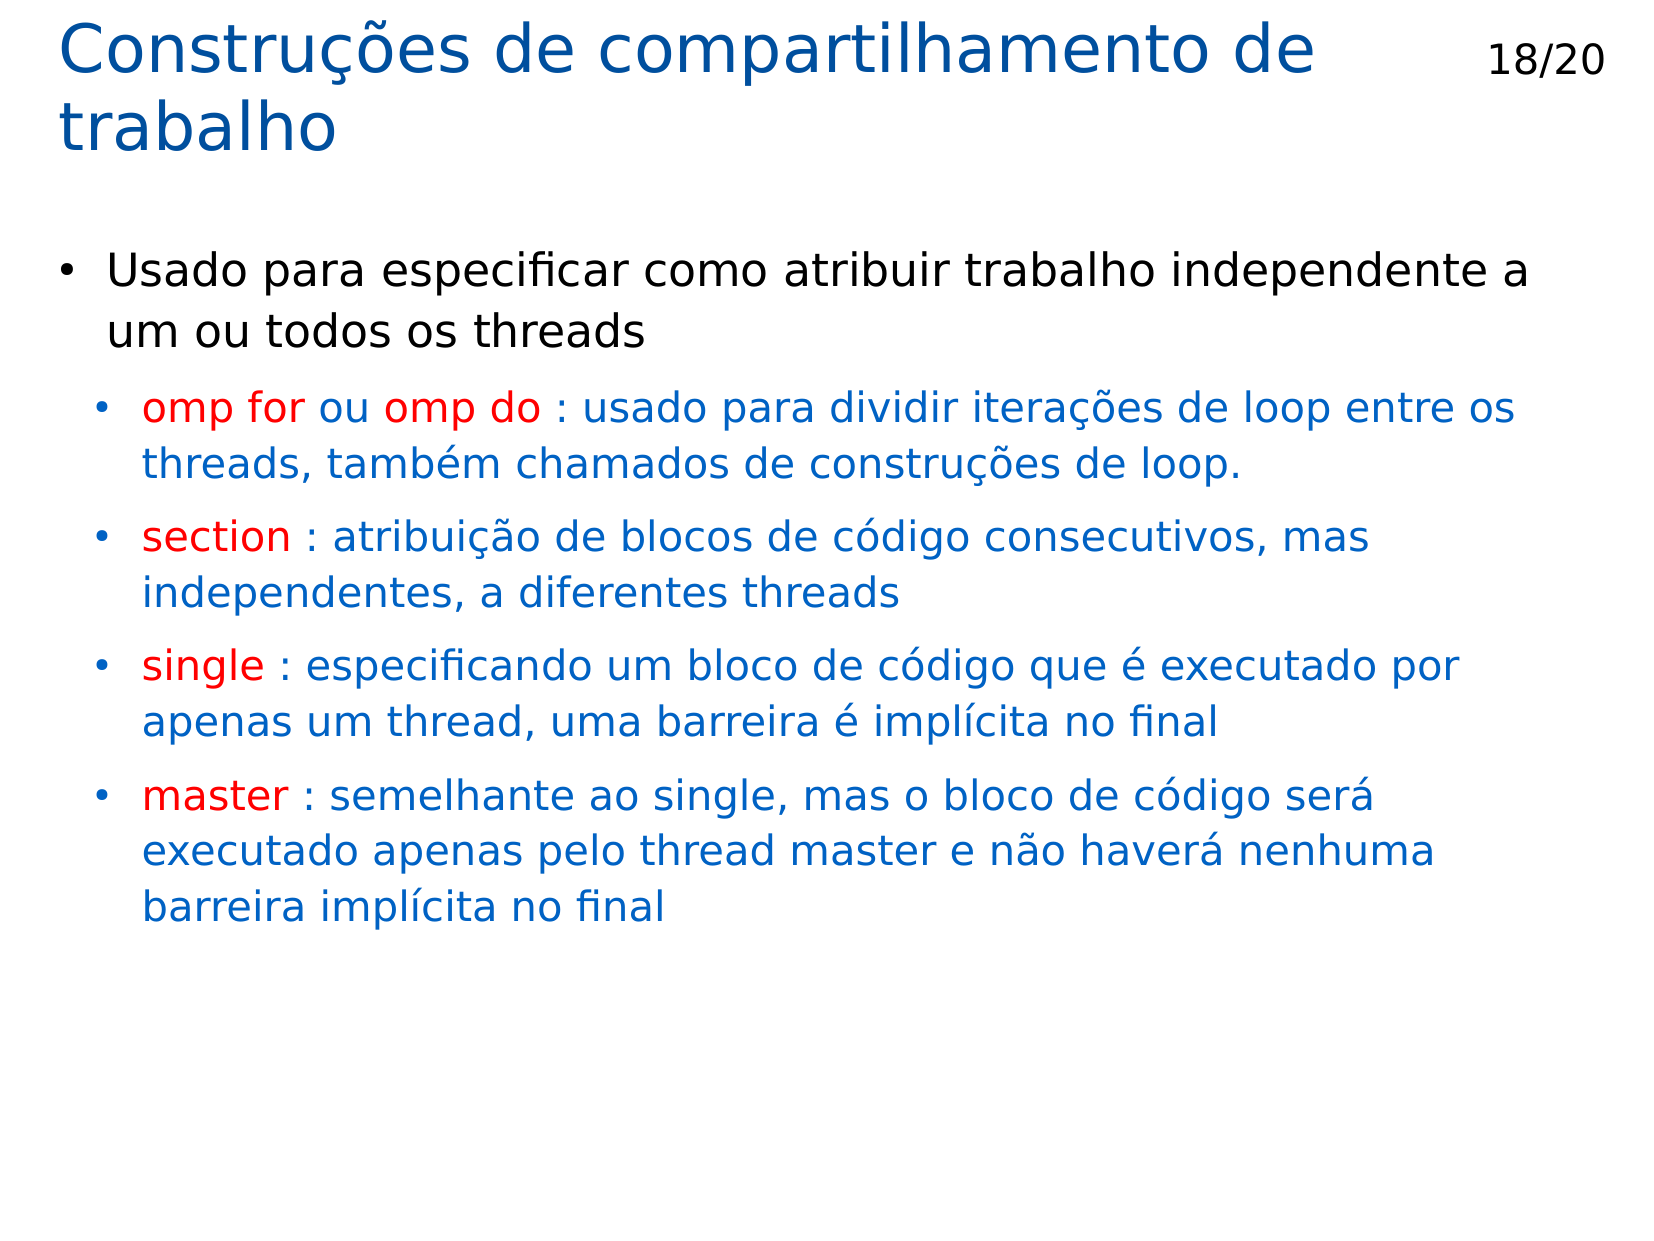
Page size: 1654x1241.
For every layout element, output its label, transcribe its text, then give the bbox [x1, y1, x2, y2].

list Usado para especificar como atribuir trabalho independente a um ou todos os threads omp for ou omp do : usado para dividir iterações de loop entre os threads, também chamados de construções de loop. section : atribuição de blocos de código consecutivos, mas independentes, a diferentes threads single : especificando um bloco de código que é executado por apenas um thread, uma barreira é implícita no final master : semelhante ao single, mas o bloco de código será executado apenas pelo thread master e não haverá nenhuma barreira implícita no final [59, 236, 1595, 1211]
title Construções de compartilhamento de trabalho [59, 10, 1506, 167]
